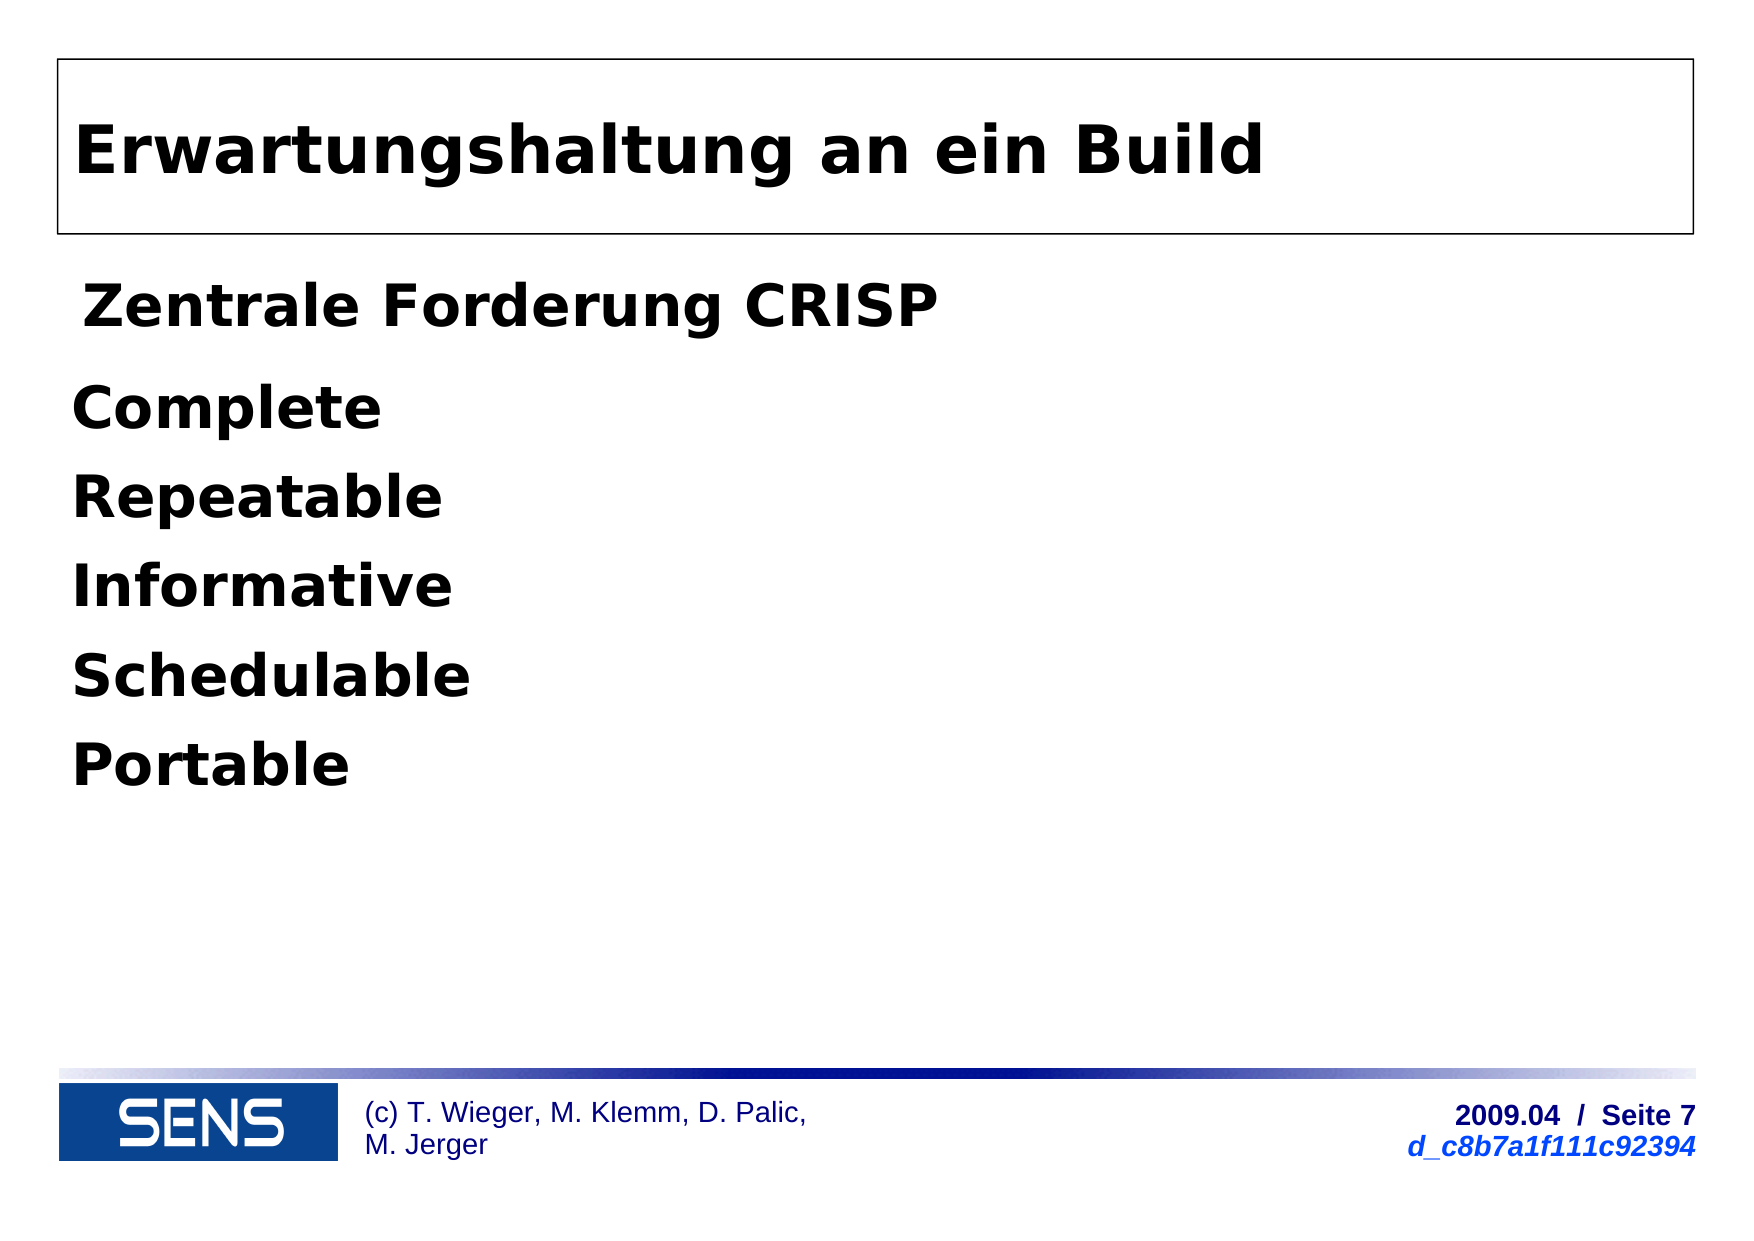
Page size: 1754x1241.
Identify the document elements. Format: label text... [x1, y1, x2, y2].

picture [59, 1083, 338, 1161]
list Zentrale Forderung CRISP Complete Repeatable Informative Schedulable Portable [71, 272, 1693, 1038]
picture [59, 1068, 1696, 1079]
title Erwartungshaltung an ein Build [73, 61, 1693, 241]
